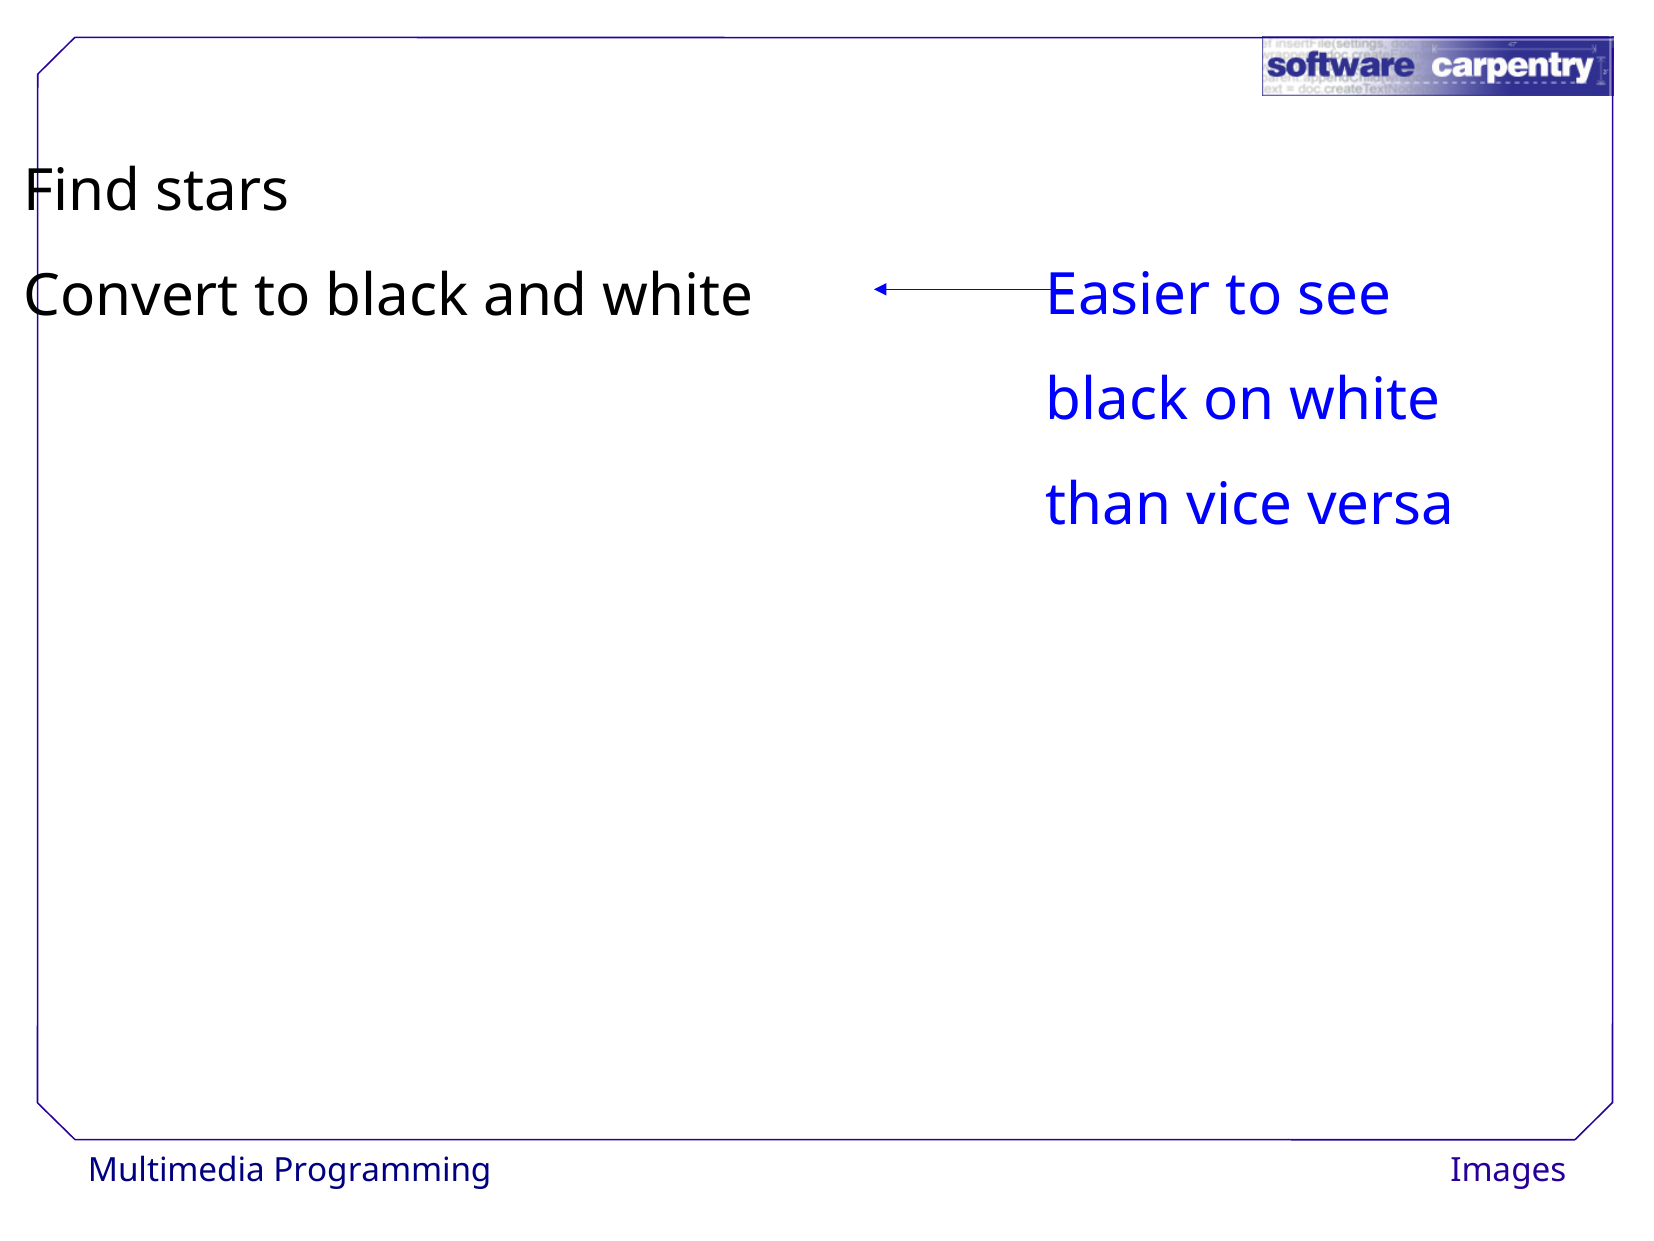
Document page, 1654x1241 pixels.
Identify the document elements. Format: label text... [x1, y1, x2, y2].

text_box Easier to see black on white than vice versa [1031, 213, 1620, 545]
text_box Find stars Convert to black and white [8, 109, 919, 335]
picture [1262, 36, 1614, 96]
